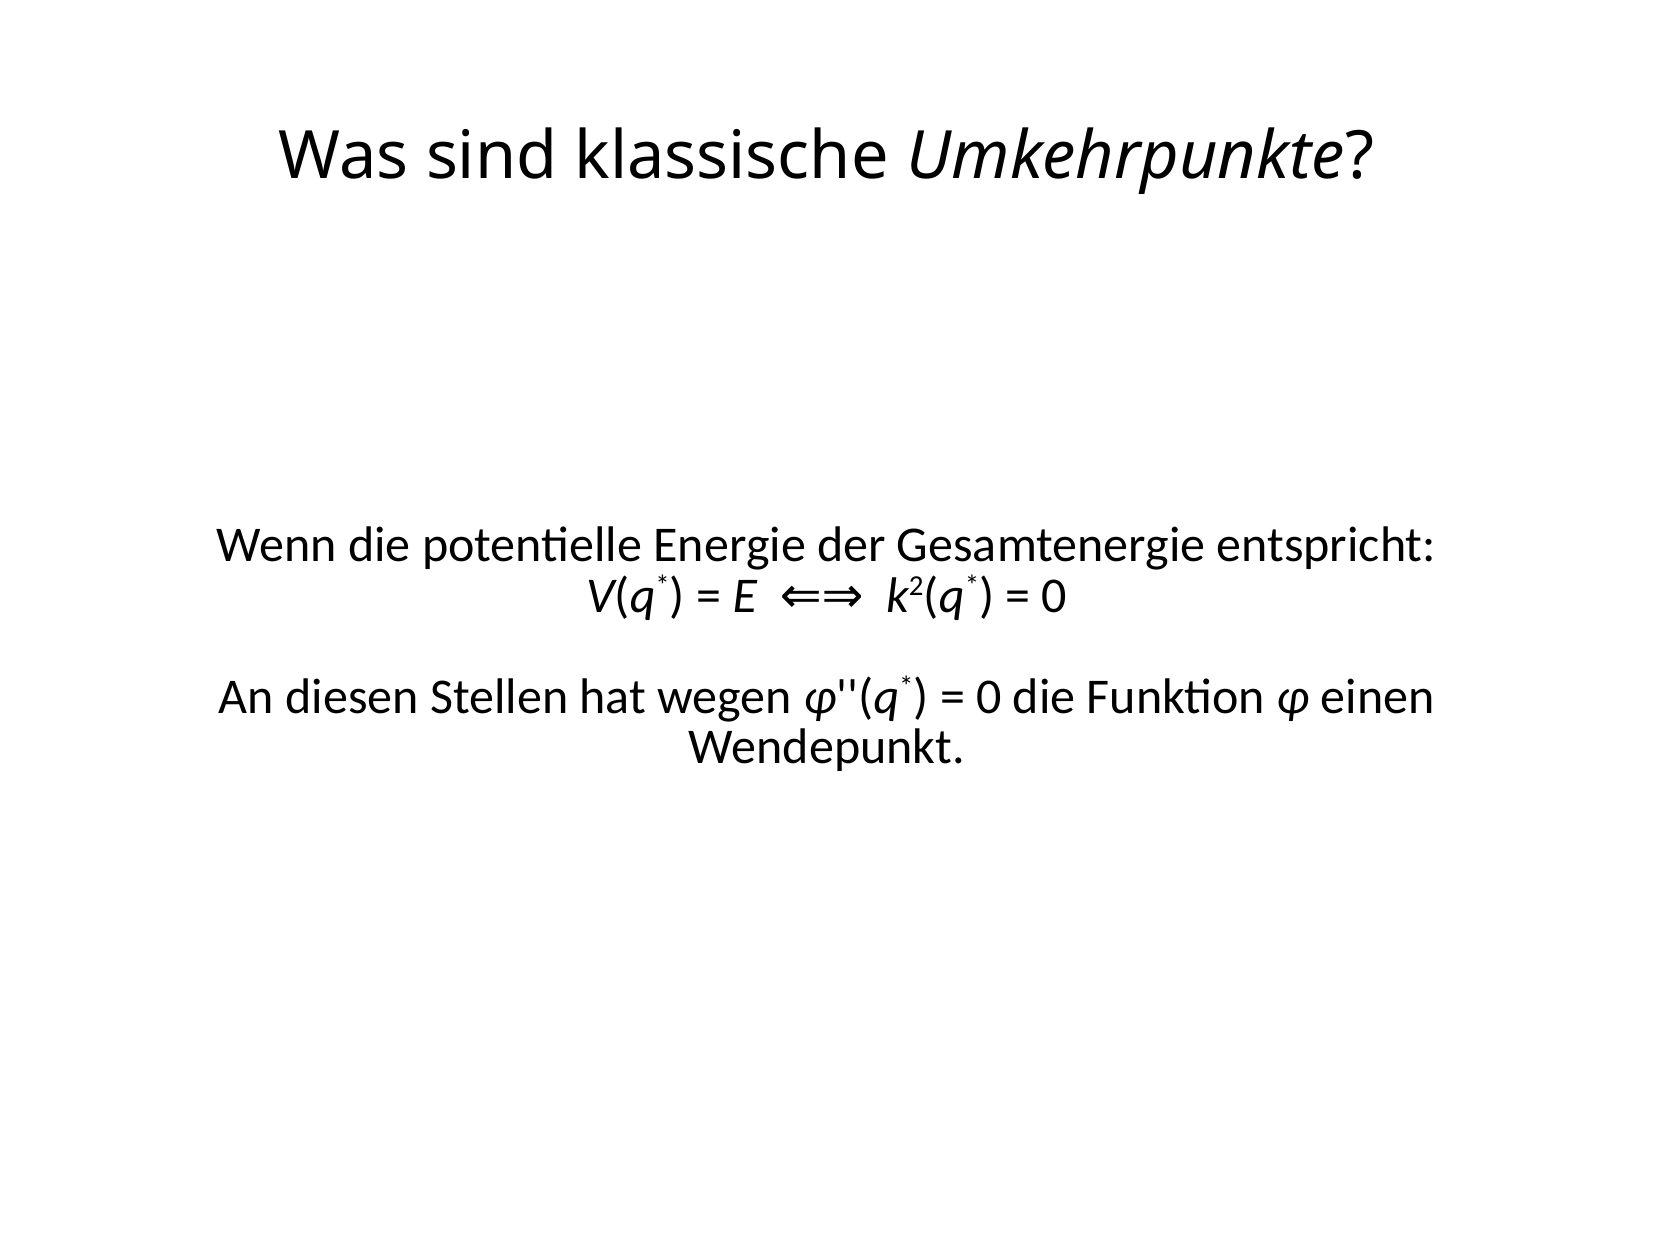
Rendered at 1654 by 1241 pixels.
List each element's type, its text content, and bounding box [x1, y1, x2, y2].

title Was sind klassische Umkehrpunkte? [82, 49, 1571, 257]
subtitle Wenn die potentielle Energie der Gesamtenergie entspricht: V(q*) = E ⇐⇒ k2(q*) = 0 An diesen Stellen hat wegen φ''(q*) = 0 die Funktion φ einen Wendepunkt. [82, 290, 1571, 1010]
